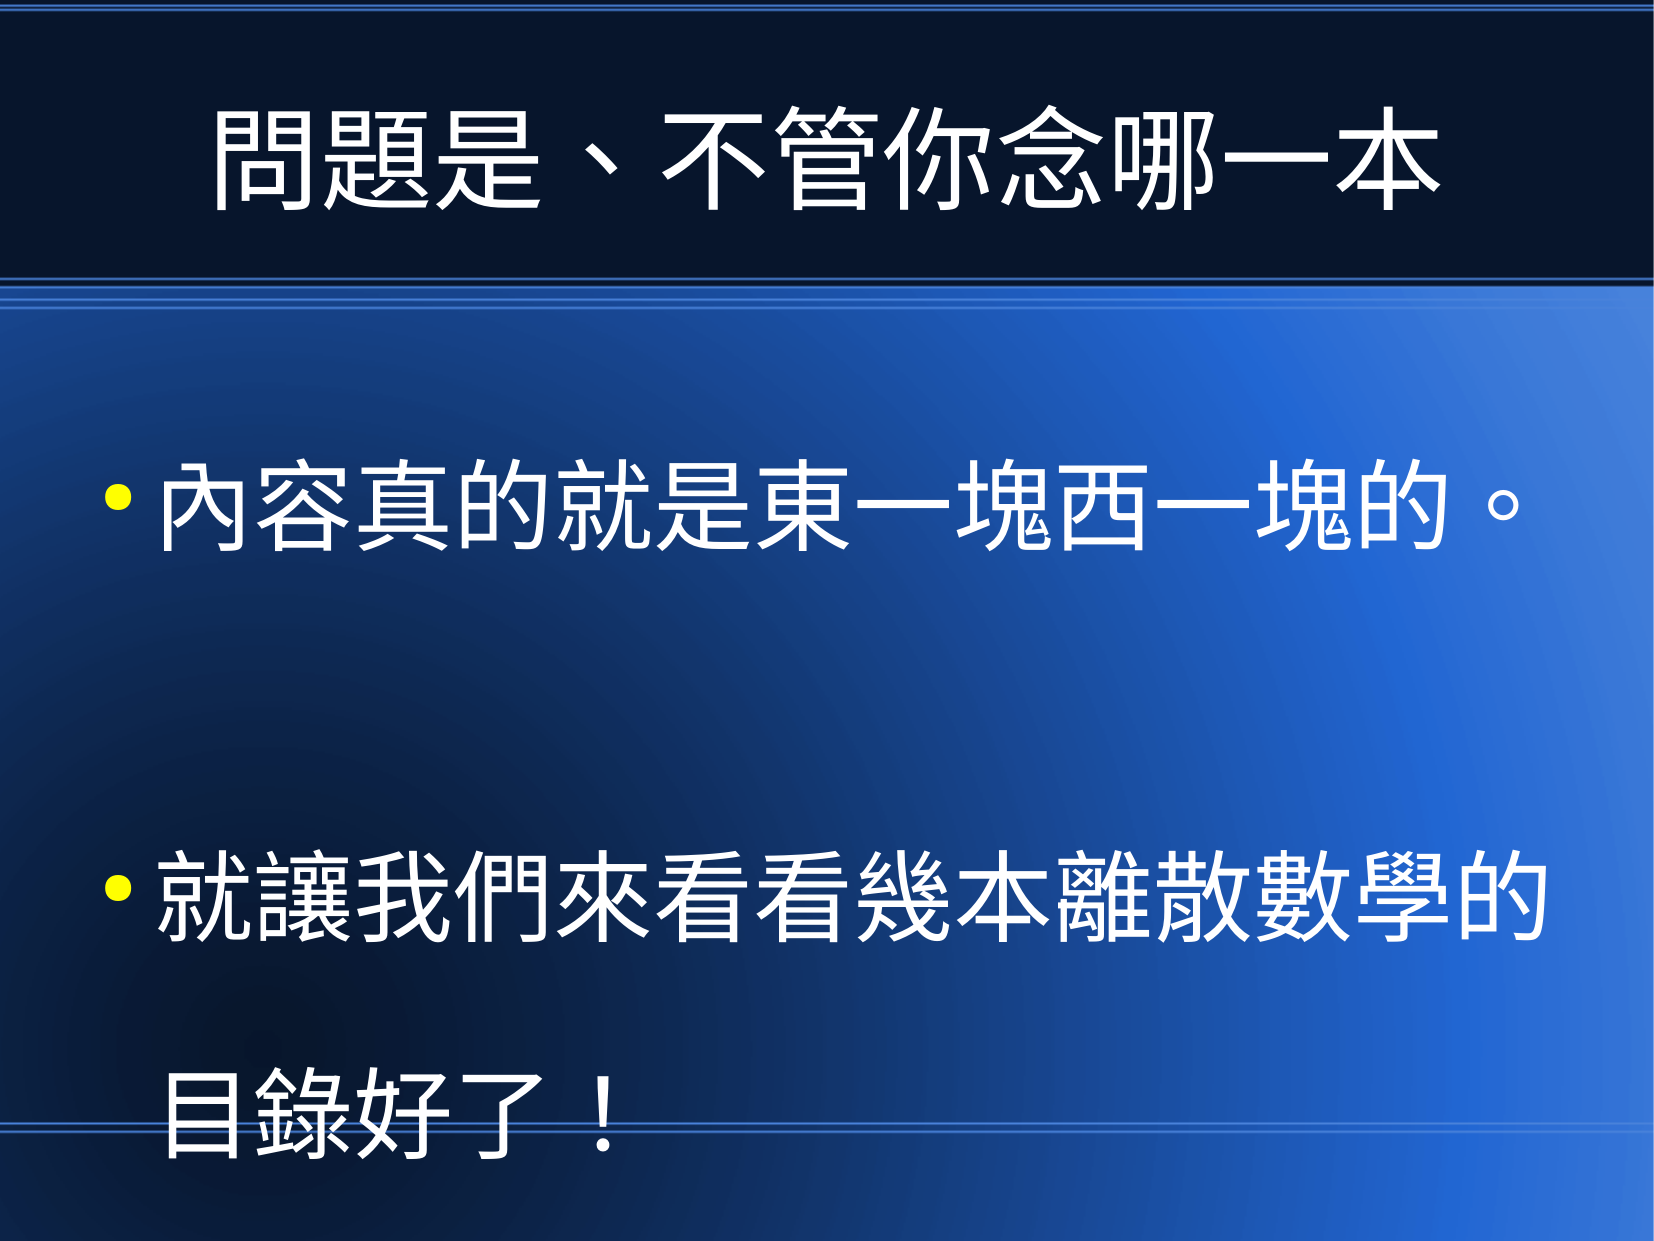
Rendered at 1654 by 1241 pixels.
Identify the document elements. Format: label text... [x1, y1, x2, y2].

title 問題是、不管你念哪一本 [82, 49, 1571, 257]
picture [0, 0, 1654, 1241]
list 內容真的就是東一塊西一塊的。 就讓我們來看看幾本離散數學的目錄好了！ [82, 355, 1571, 1241]
